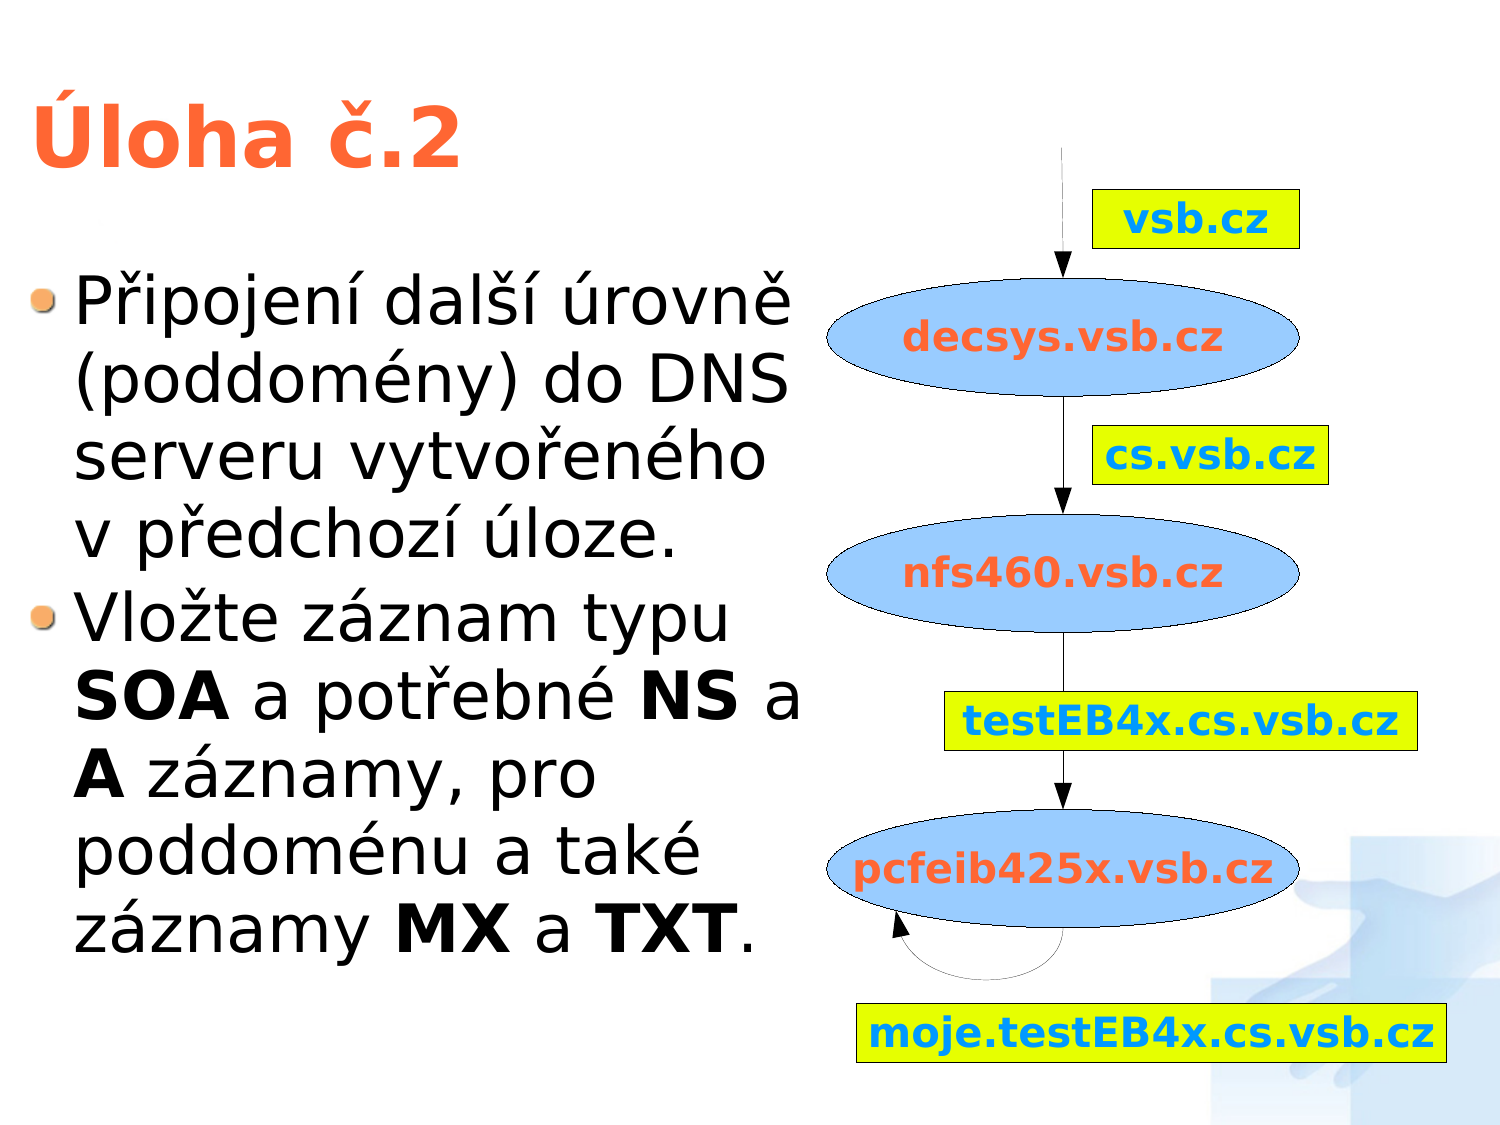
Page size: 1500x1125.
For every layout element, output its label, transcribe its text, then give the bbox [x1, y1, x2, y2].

text_box testEB4x.cs.vsb.cz [944, 691, 1418, 751]
text_box vsb.cz [1092, 189, 1300, 249]
text_box moje.testEB4x.cs.vsb.cz [856, 1003, 1447, 1063]
text_box nfs460.vsb.cz [826, 514, 1300, 633]
list Připojení další úrovně (poddomény) do DNS serveru vytvořeného v předchozí úloze. Vložte záznam typu SOA a potřebné NS a A záznamy, pro poddoménu a také záznamy MX a TXT. [29, 262, 827, 1093]
title Úloha č.2 [29, 21, 1477, 257]
text_box decsys.vsb.cz [826, 278, 1300, 397]
text_box pcfeib425x.vsb.cz [826, 809, 1300, 928]
picture [0, 0, 1500, 1125]
text_box cs.vsb.cz [1092, 425, 1329, 485]
